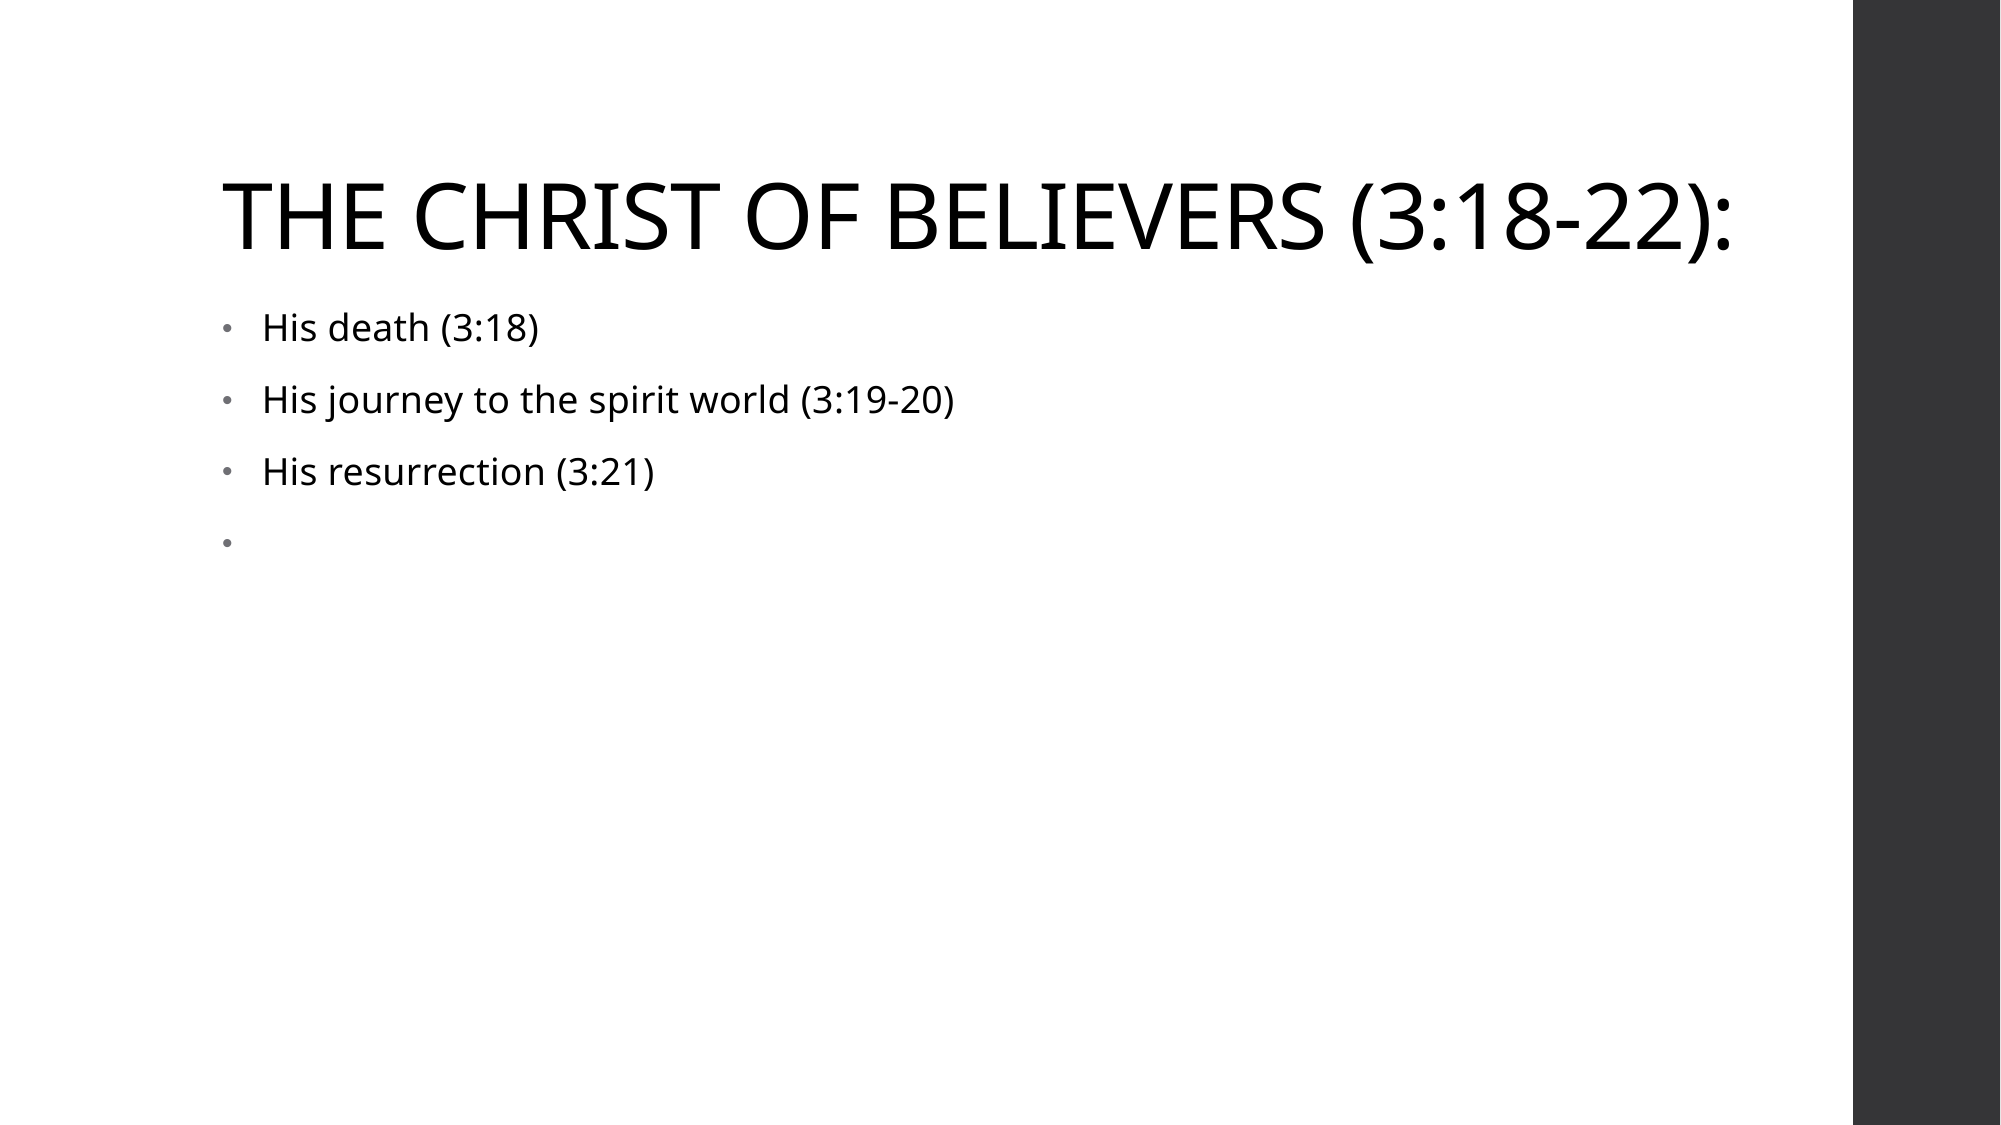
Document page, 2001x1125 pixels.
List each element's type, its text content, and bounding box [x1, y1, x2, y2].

title THE CHRIST OF BELIEVERS (3:18-22): [206, 60, 1797, 278]
list His death (3:18) His journey to the spirit world (3:19-20) His resurrection (3:21) [206, 299, 1617, 1014]
